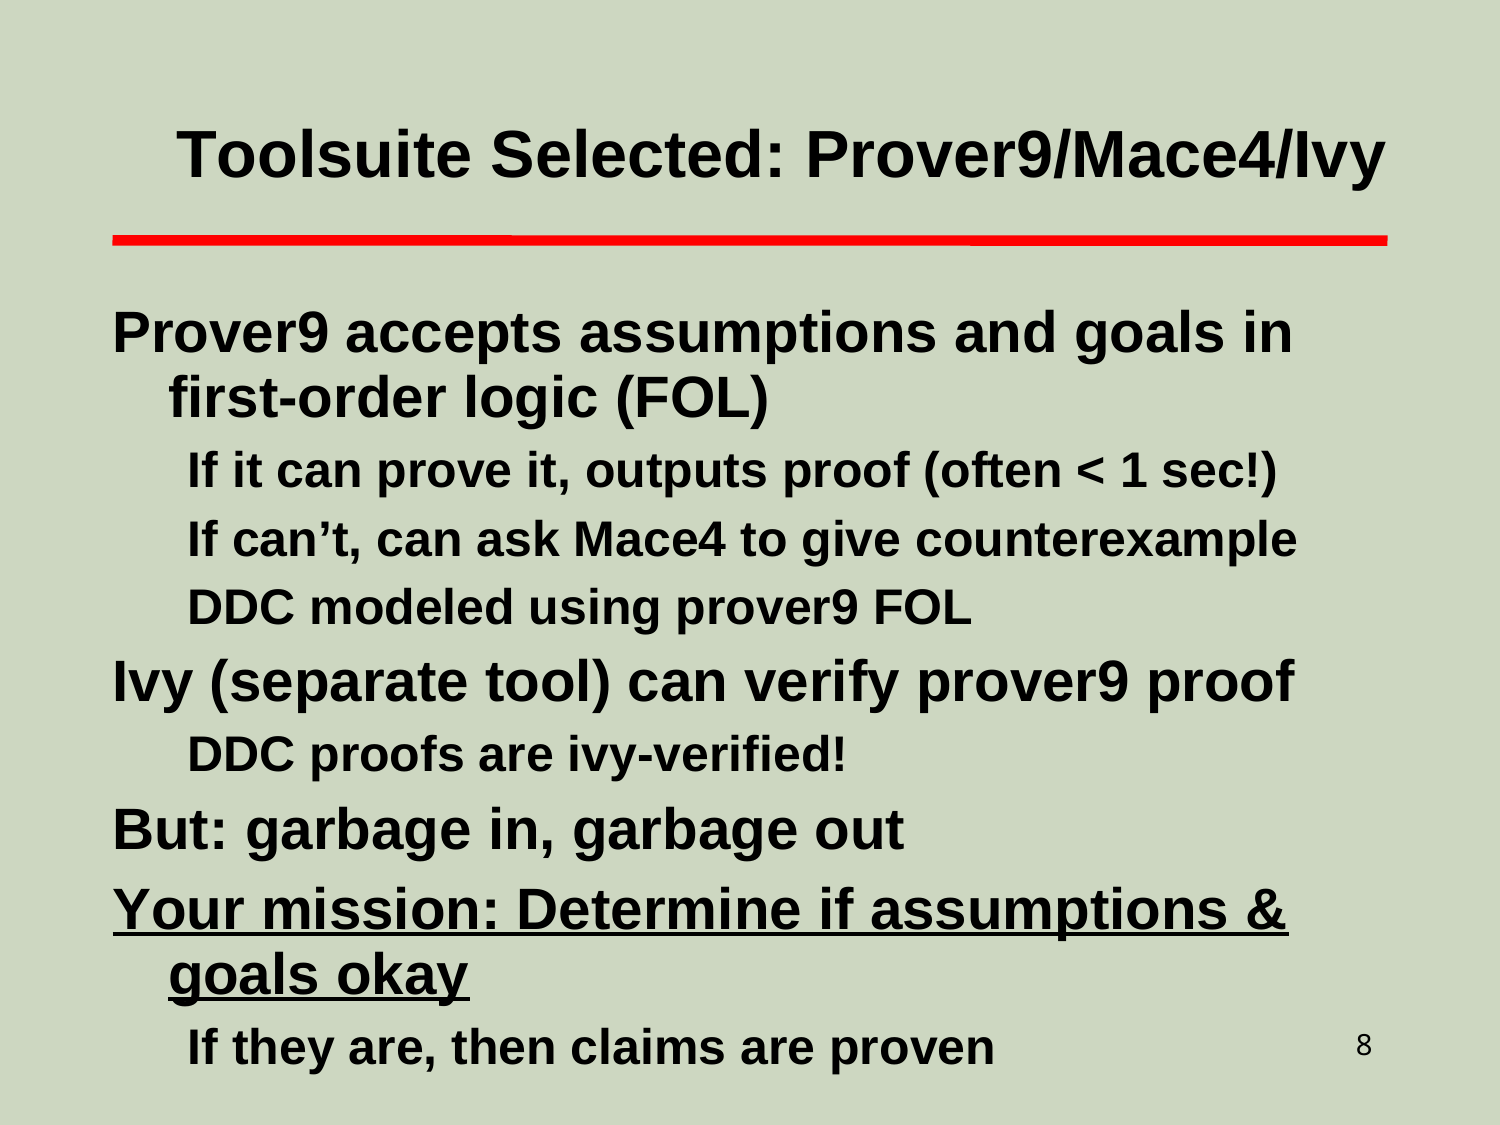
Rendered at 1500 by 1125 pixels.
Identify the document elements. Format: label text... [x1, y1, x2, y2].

list Prover9 accepts assumptions and goals in first-order logic (FOL) If it can prove it, outputs proof (often < 1 sec!) If can’t, can ask Mace4 to give counterexample DDC modeled using prover9 FOL Ivy (separate tool) can verify prover9 proof DDC proofs are ivy-verified! But: garbage in, garbage out Your mission: Determine if assumptions & goals okay If they are, then claims are proven [112, 299, 1387, 1075]
title Toolsuite Selected: Prover9/Mace4/Ivy [124, 85, 1387, 223]
